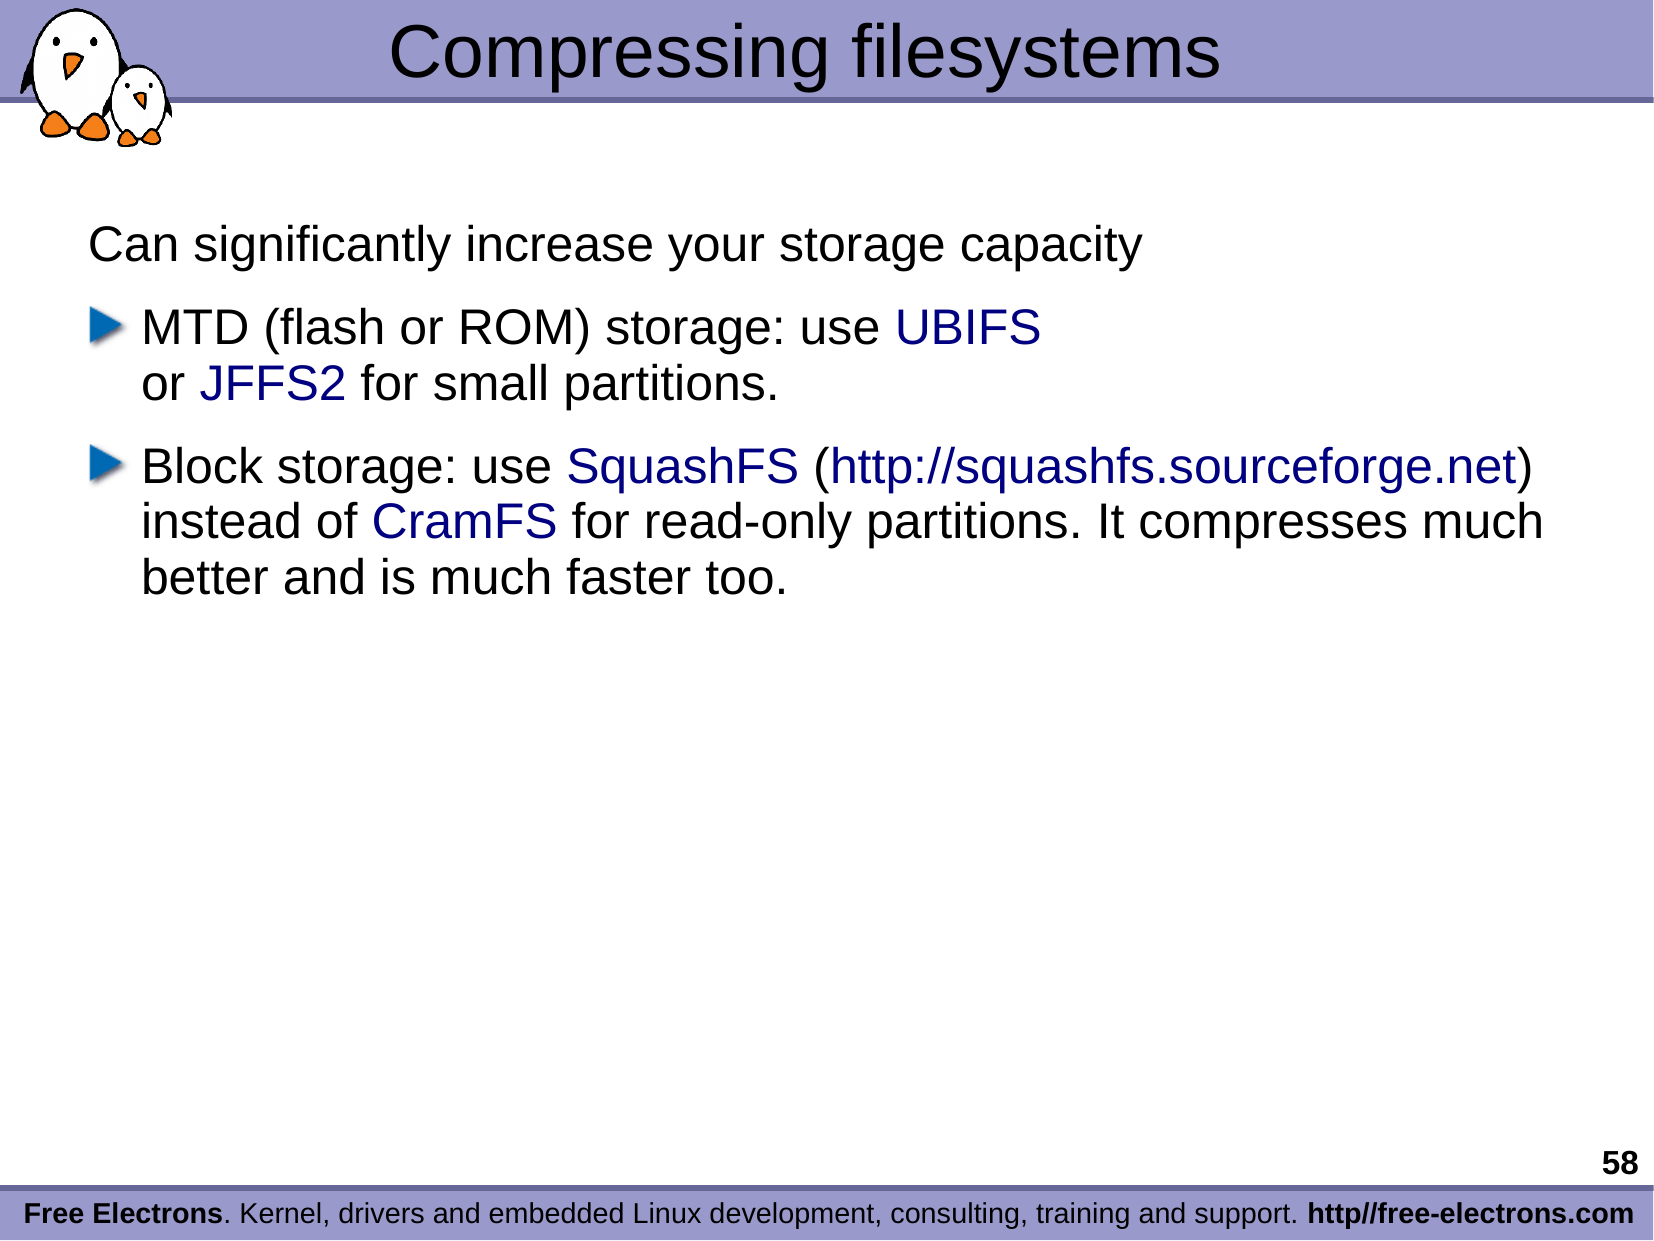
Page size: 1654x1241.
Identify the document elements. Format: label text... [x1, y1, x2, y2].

title Compressing filesystems [60, 0, 1551, 103]
picture [20, 8, 172, 147]
list Can significantly increase your storage capacity MTD (flash or ROM) storage: use UBIFS or JFFS2 for small partitions. Block storage: use SquashFS (http://squashfs.sourceforge.net) instead of CramFS for read-only partitions. It compresses much better and is much faster too. [70, 216, 1578, 1066]
